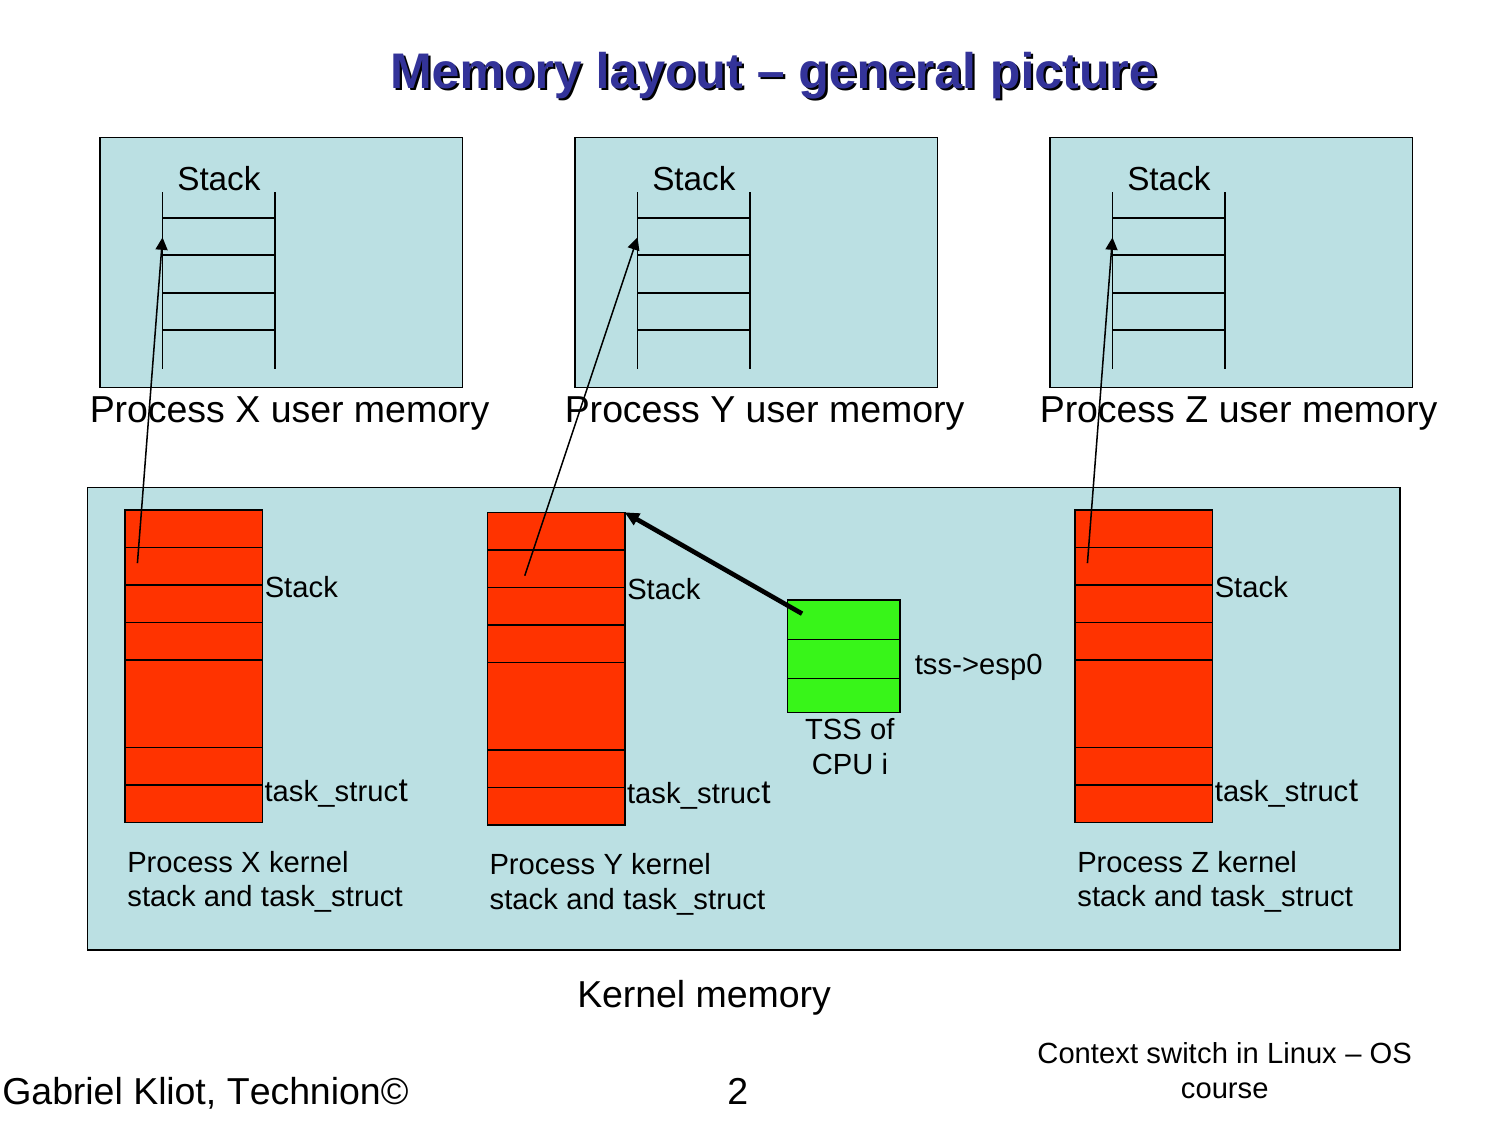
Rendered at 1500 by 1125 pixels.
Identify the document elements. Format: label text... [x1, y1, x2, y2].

text_box Process Z kernel stack and task_struct [1062, 835, 1388, 921]
text_box Stack [263, 560, 401, 611]
text_box Memory layout – general picture [230, 30, 1317, 107]
text_box [1113, 294, 1224, 329]
text_box Kernel memory [562, 962, 863, 1023]
text_box [163, 256, 274, 292]
text_box task_struct [612, 762, 813, 818]
text_box Stack [637, 149, 788, 206]
text_box [87, 487, 1400, 951]
text_box Process Z user memory [1025, 377, 1100, 438]
text_box Stack [625, 562, 763, 613]
text_box Stack [1112, 149, 1263, 206]
text_box Process X user memory [148, 377, 526, 438]
text_box Process Y kernel stack and task_struct [474, 837, 800, 923]
text_box [1113, 219, 1224, 254]
text_box [575, 137, 938, 377]
text_box task_struct [249, 760, 451, 816]
text_box Stack [1213, 560, 1351, 611]
text_box task_struct [1199, 760, 1401, 816]
text_box Process X user memory [75, 377, 150, 438]
text_box Process Y user memory [572, 377, 1001, 438]
text_box [163, 219, 274, 254]
text_box [163, 294, 274, 329]
text_box Process Y user memory [549, 377, 589, 438]
text_box [1050, 137, 1413, 377]
text_box [99, 137, 463, 377]
text_box Process X kernel stack and task_struct [112, 835, 438, 921]
text_box [638, 256, 749, 292]
text_box tss->esp0 [900, 637, 1075, 688]
text_box [163, 206, 274, 217]
text_box [1113, 256, 1224, 292]
text_box [1113, 206, 1224, 217]
text_box [638, 294, 749, 329]
text_box Process Z user memory [1098, 377, 1476, 438]
text_box Stack [162, 149, 313, 206]
text_box [638, 219, 749, 254]
text_box TSS of CPU i [774, 702, 926, 788]
text_box [638, 206, 749, 217]
